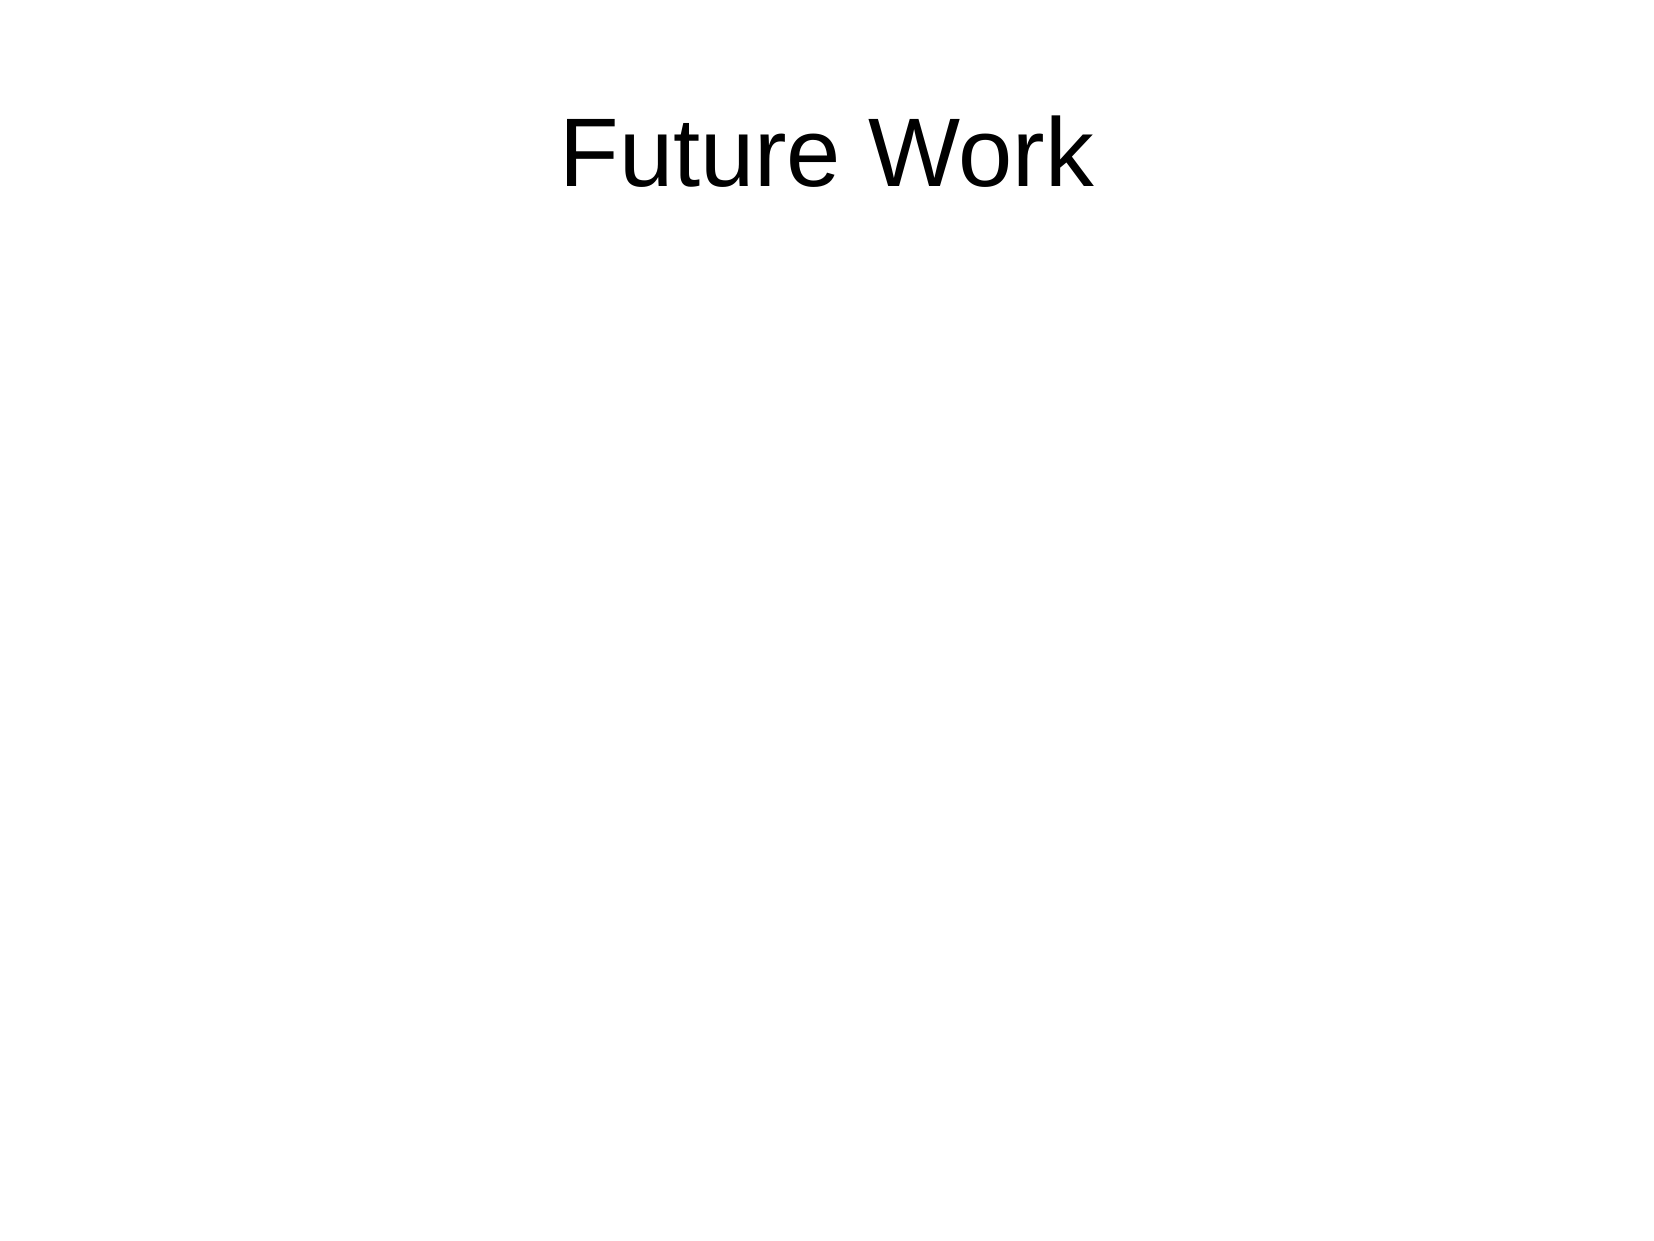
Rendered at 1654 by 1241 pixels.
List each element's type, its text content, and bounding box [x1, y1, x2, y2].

title Future Work [82, 49, 1571, 257]
